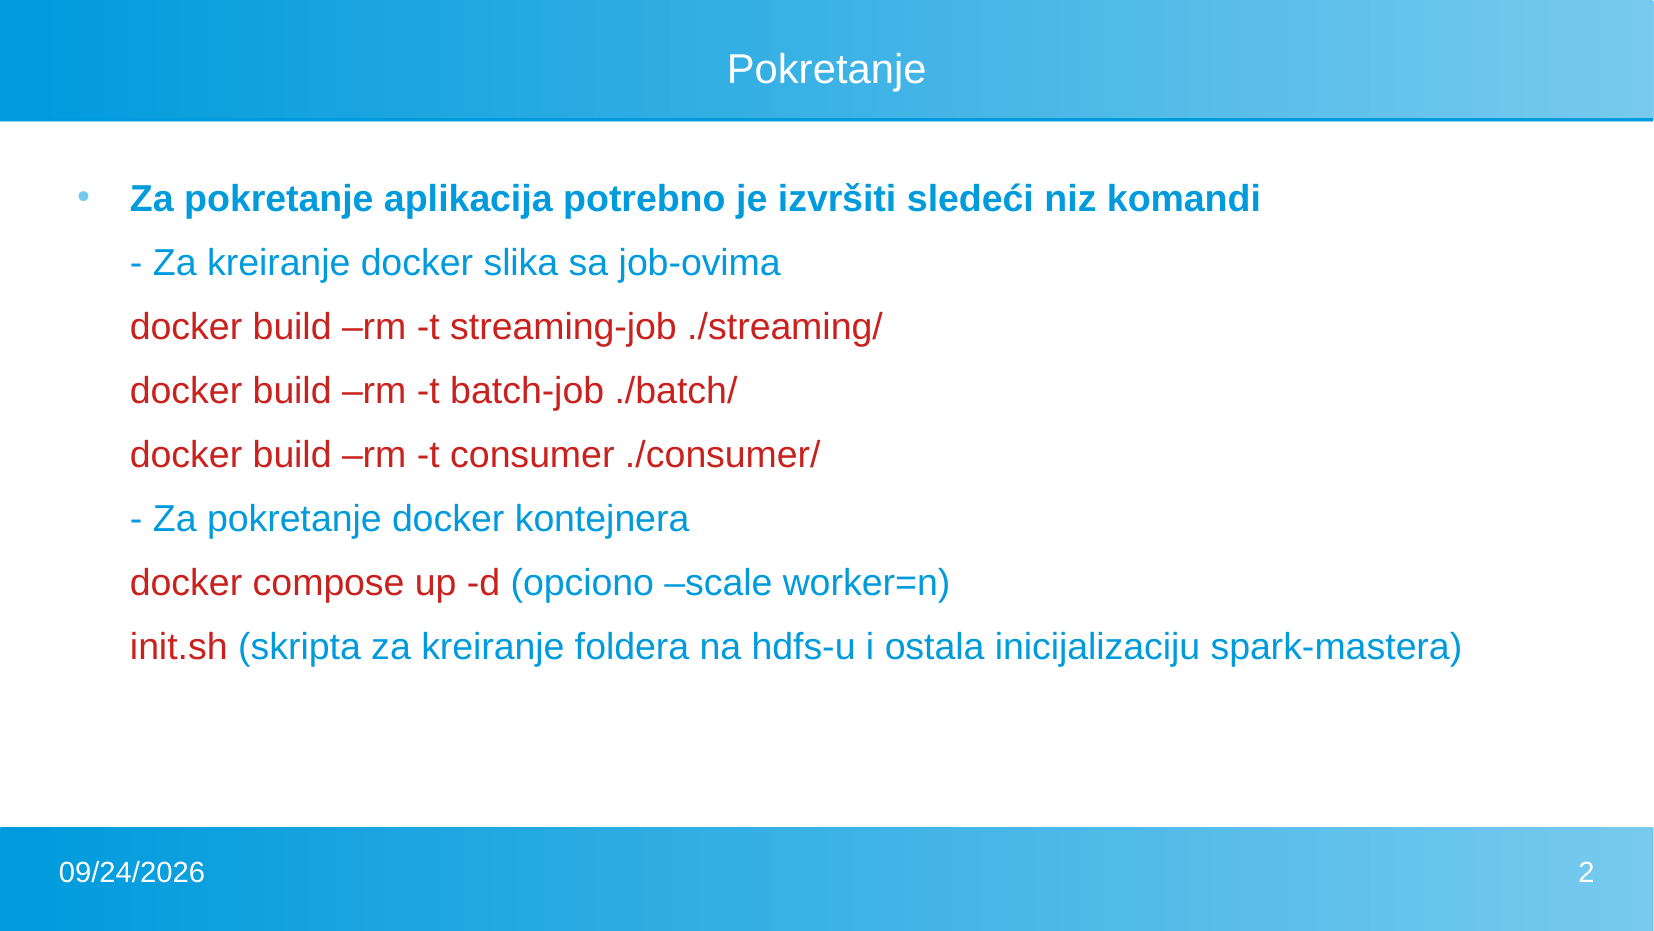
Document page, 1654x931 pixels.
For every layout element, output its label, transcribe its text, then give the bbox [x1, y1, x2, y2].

list Za pokretanje aplikacija potrebno je izvršiti sledeći niz komandi - Za kreiranje docker slika sa job-ovima docker build –rm -t streaming-job ./streaming/ docker build –rm -t batch-job ./batch/ docker build –rm -t consumer ./consumer/ - Za pokretanje docker kontejnera docker compose up -d (opciono –scale worker=n) init.sh (skripta za kreiranje foldera na hdfs-u i ostala inicijalizaciju spark-mastera) [59, 177, 1595, 768]
title Pokretanje [59, 29, 1595, 108]
